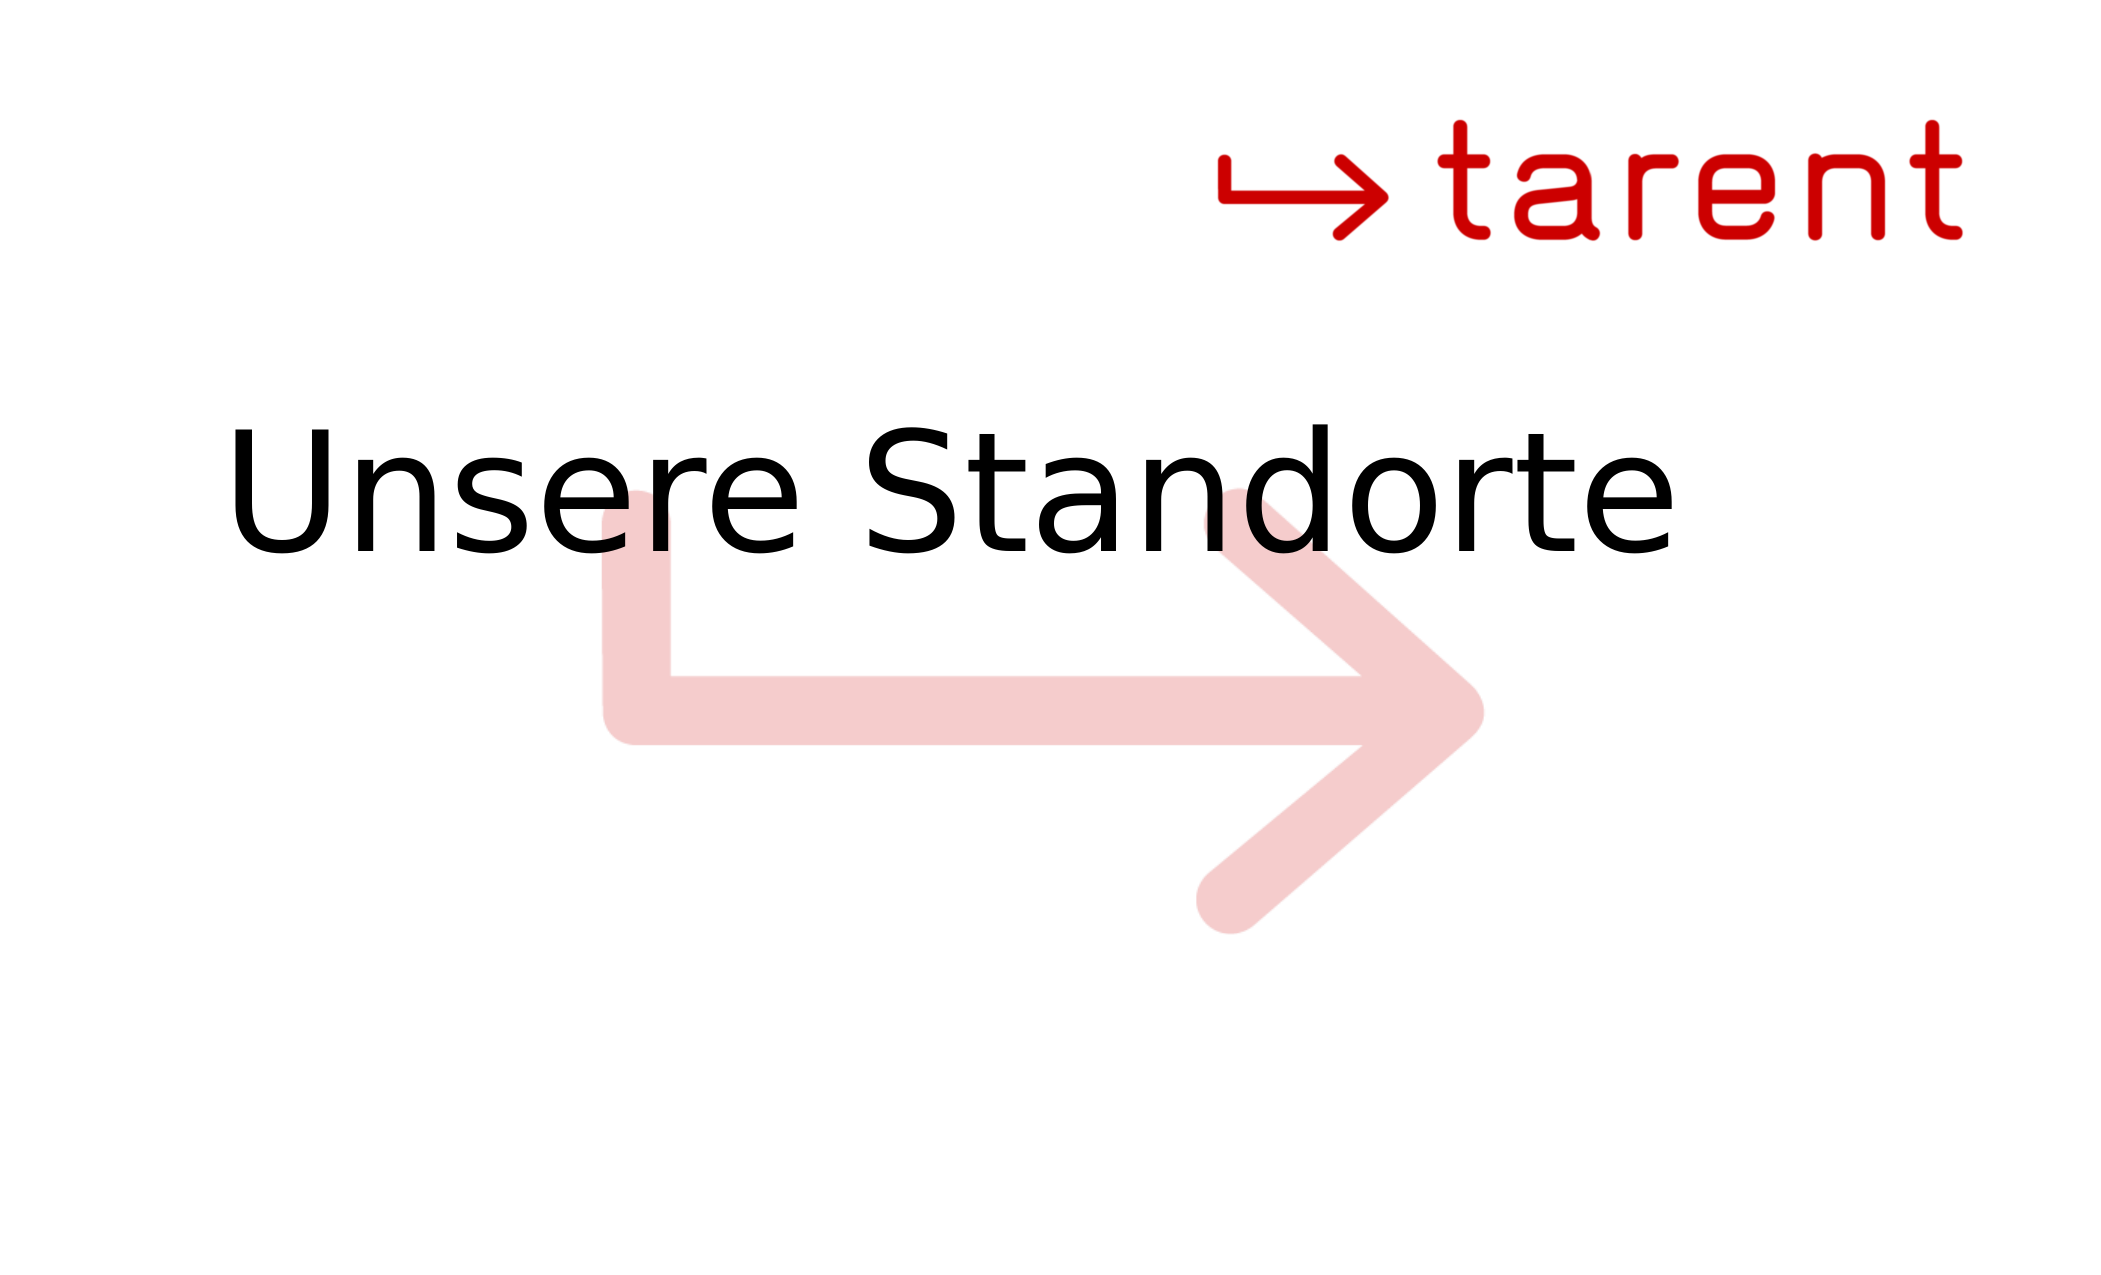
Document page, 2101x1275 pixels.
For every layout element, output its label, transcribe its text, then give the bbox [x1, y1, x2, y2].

picture [1216, 118, 1964, 242]
text_box Unsere Standorte [206, 389, 2059, 1107]
